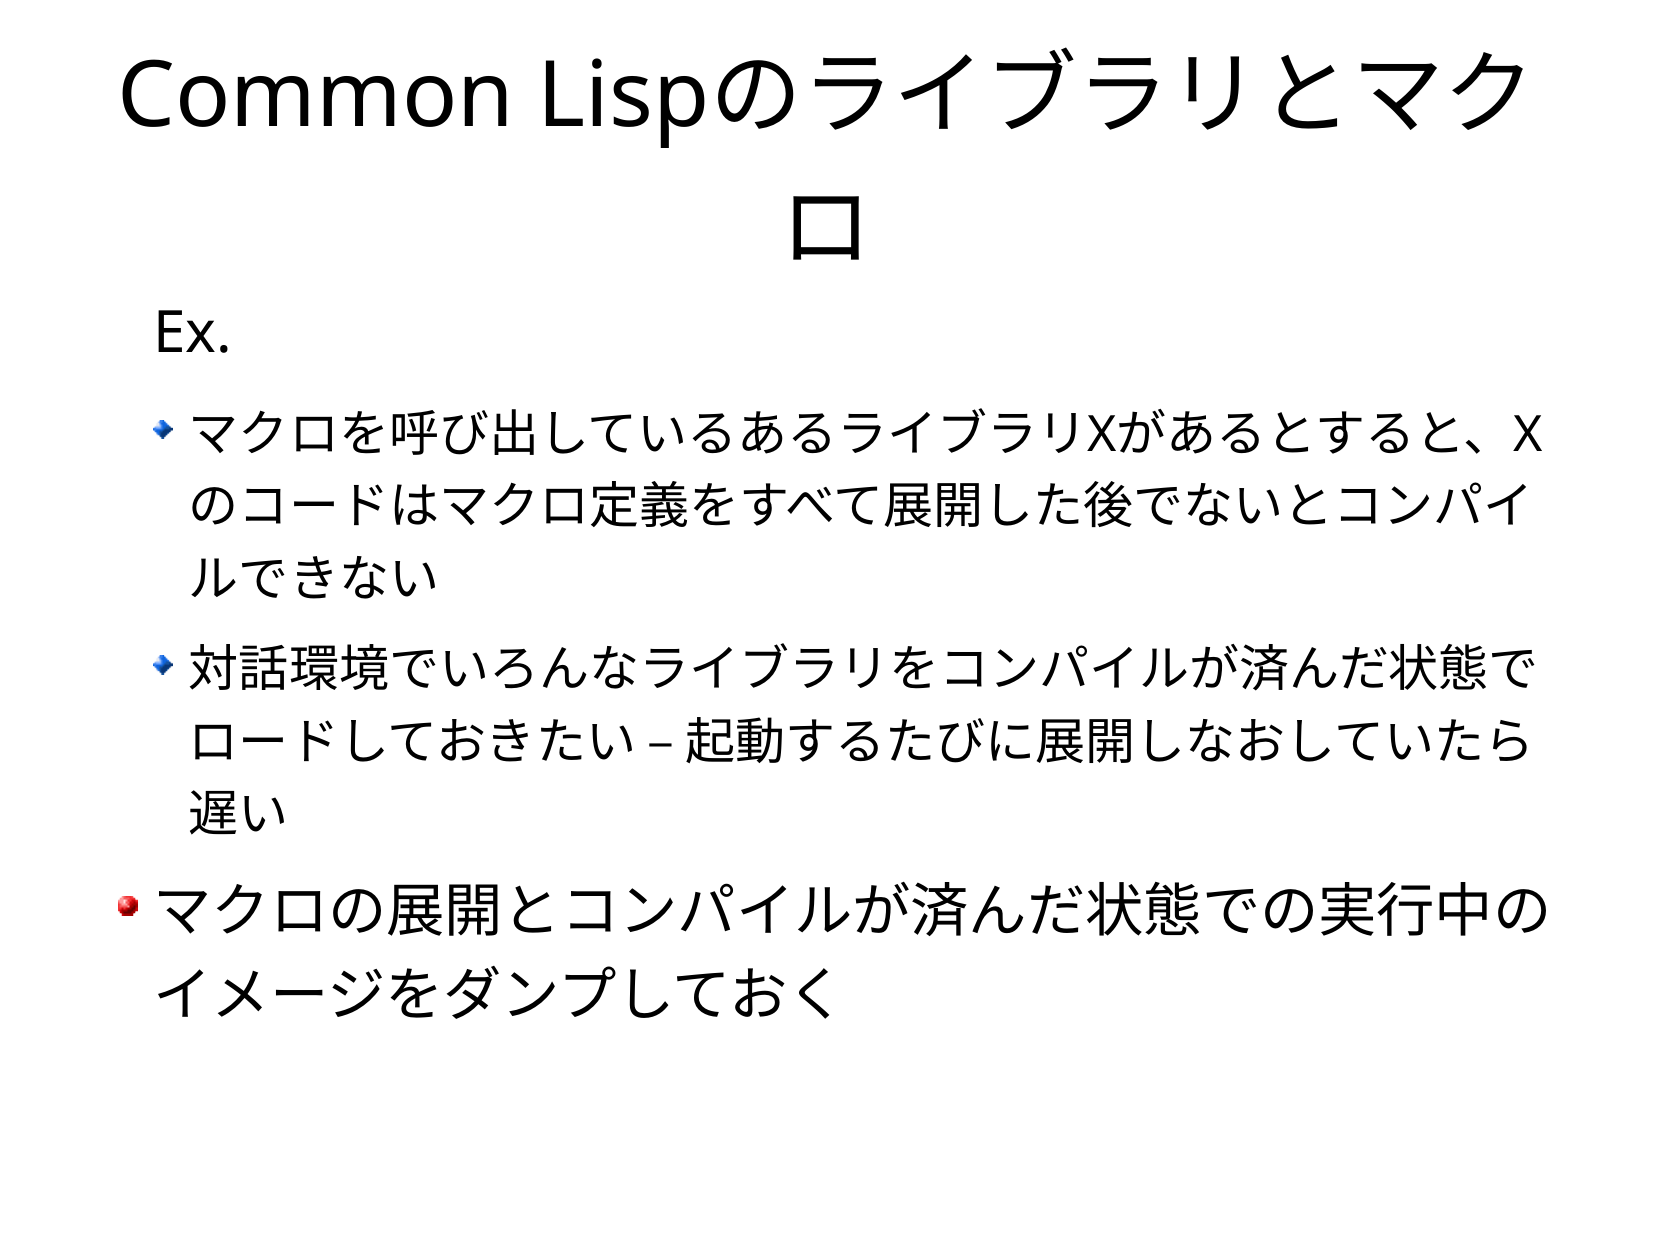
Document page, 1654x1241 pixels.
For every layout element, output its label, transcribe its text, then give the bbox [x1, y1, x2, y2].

list Ex. マクロを呼び出しているあるライブラリXがあるとすると、Xのコードはマクロ定義をすべて展開した後でないとコンパイルできない 対話環境でいろんなライブラリをコンパイルが済んだ状態でロードしておきたい – 起動するたびに展開しなおしていたら遅い マクロの展開とコンパイルが済んだ状態での実行中のイメージをダンプしておく [82, 290, 1571, 1109]
title Common Lispのライブラリとマクロ [82, 56, 1571, 250]
